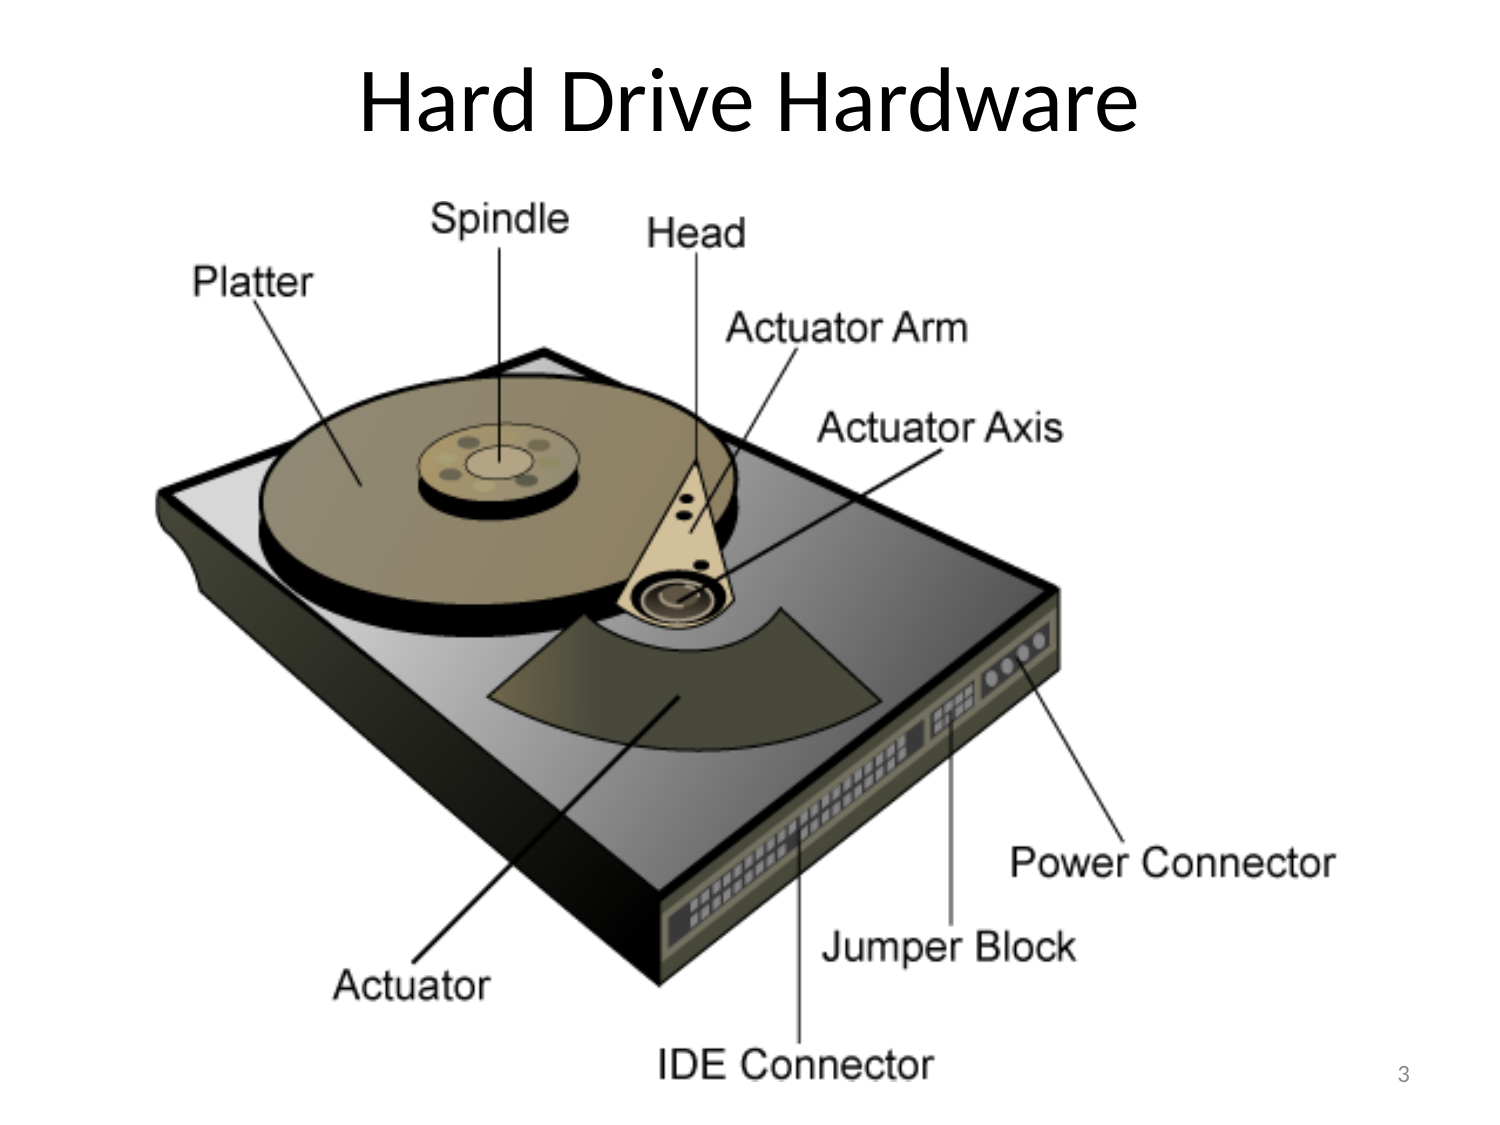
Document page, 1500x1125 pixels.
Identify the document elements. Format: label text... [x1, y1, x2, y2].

picture [128, 201, 1360, 1082]
title Hard Drive Hardware [75, 1, 1425, 189]
slide_number <number> [1074, 1042, 1425, 1103]
